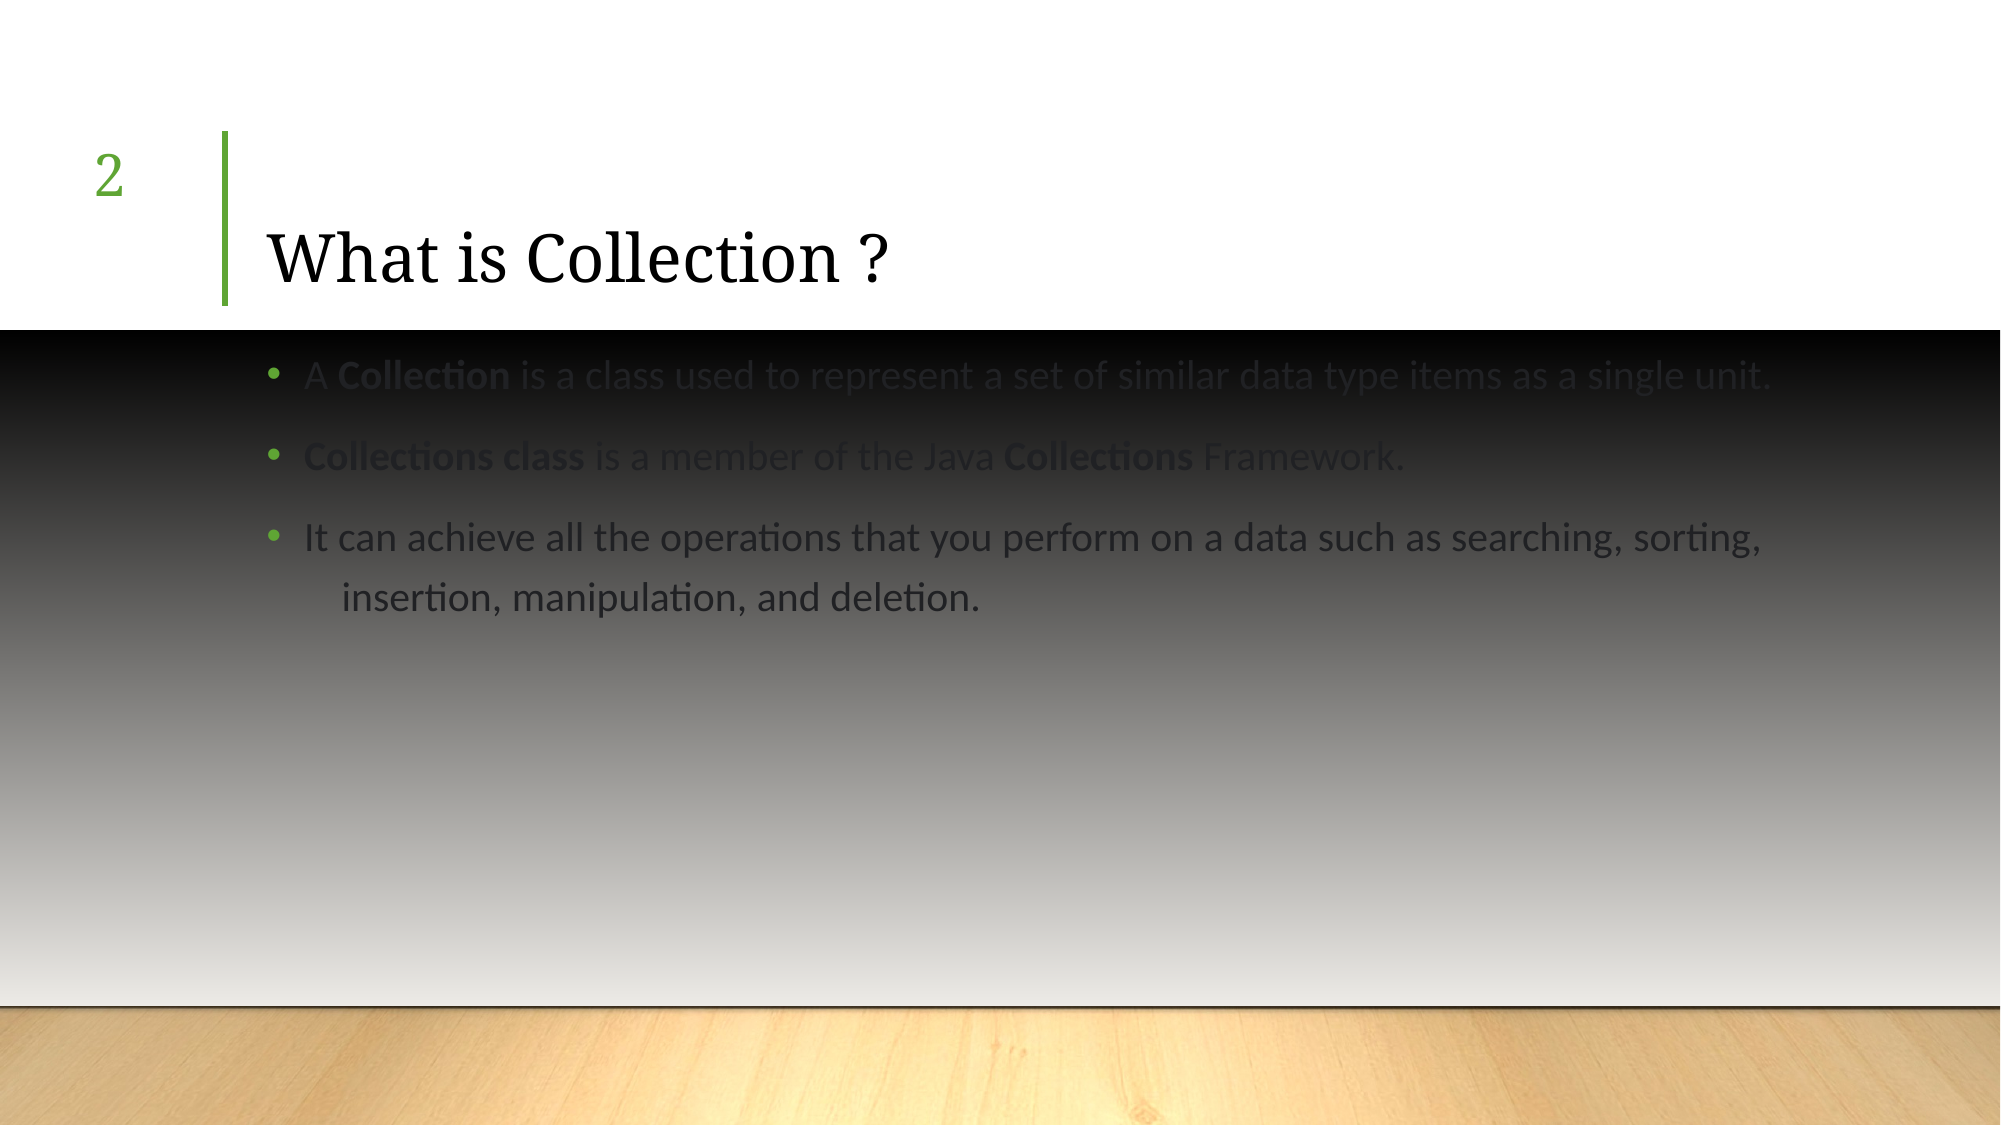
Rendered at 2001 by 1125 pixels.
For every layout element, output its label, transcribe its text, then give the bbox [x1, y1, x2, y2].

text_box 2 [78, 131, 212, 214]
list A Collection is a class used to represent a set of similar data type items as a single unit. Collections class is a member of the Java Collections Framework. It can achieve all the operations that you perform on a data such as searching, sorting, insertion, manipulation, and deletion. [251, 330, 1814, 897]
title What is Collection ? [251, 131, 1814, 305]
